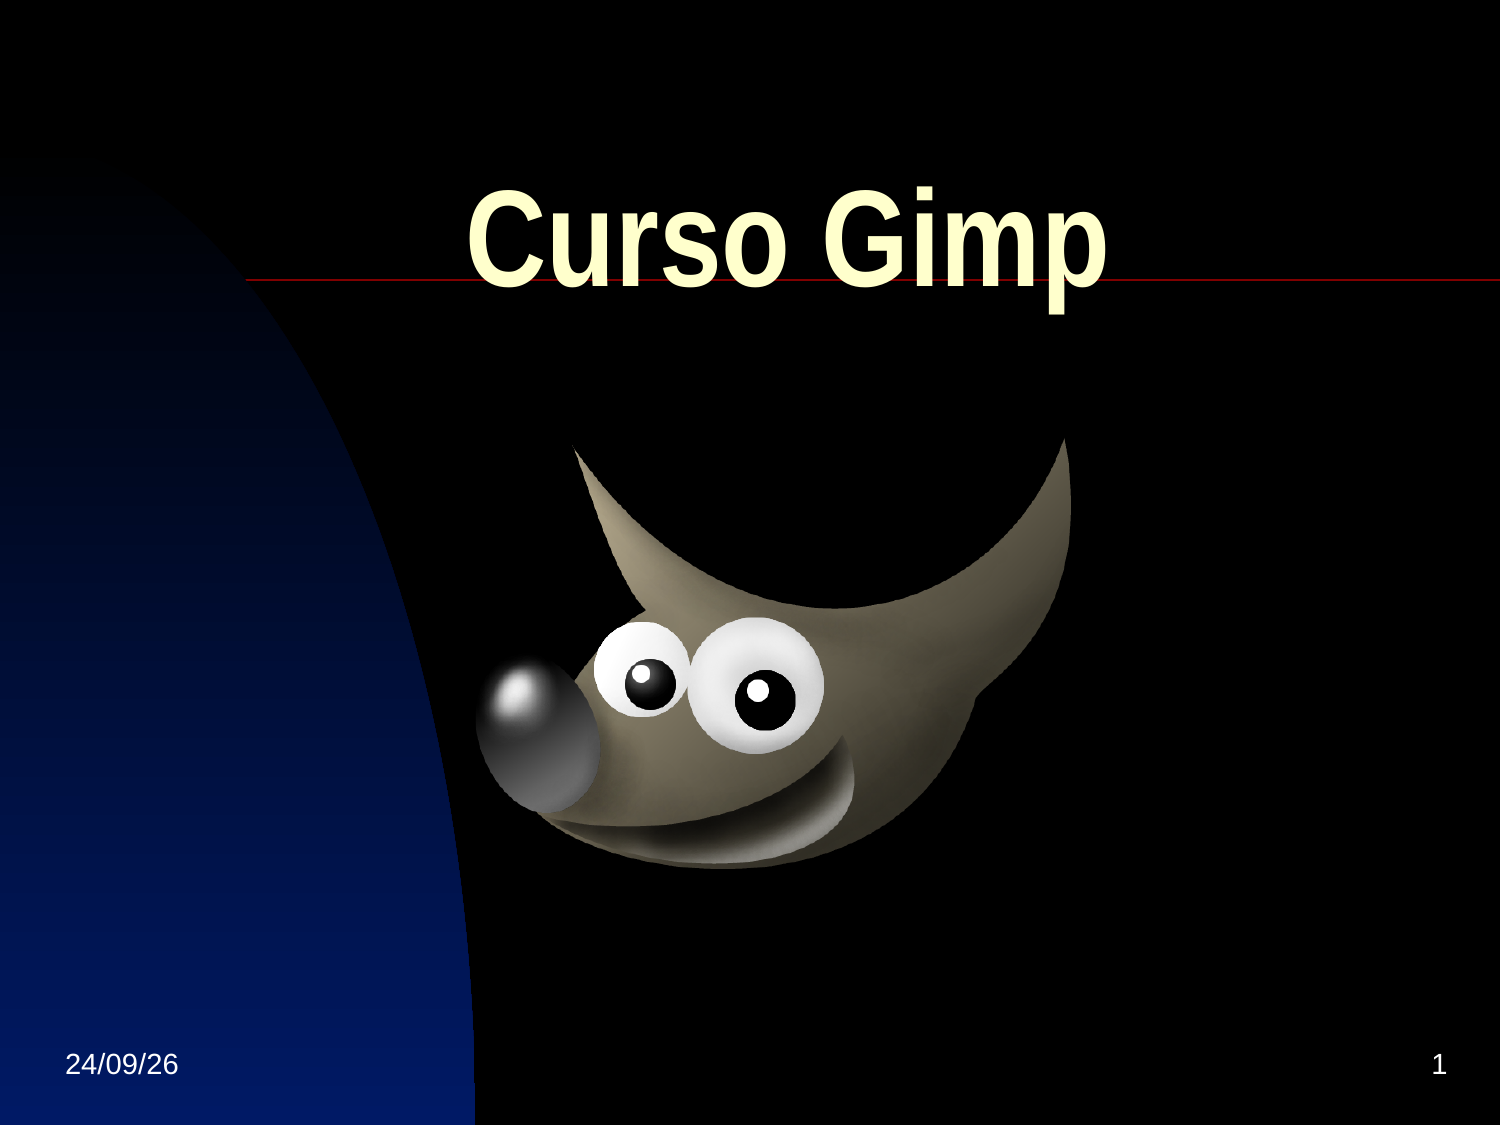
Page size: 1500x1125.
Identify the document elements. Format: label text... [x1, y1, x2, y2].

picture [348, 326, 1239, 1070]
title Curso Gimp [450, 70, 1500, 321]
